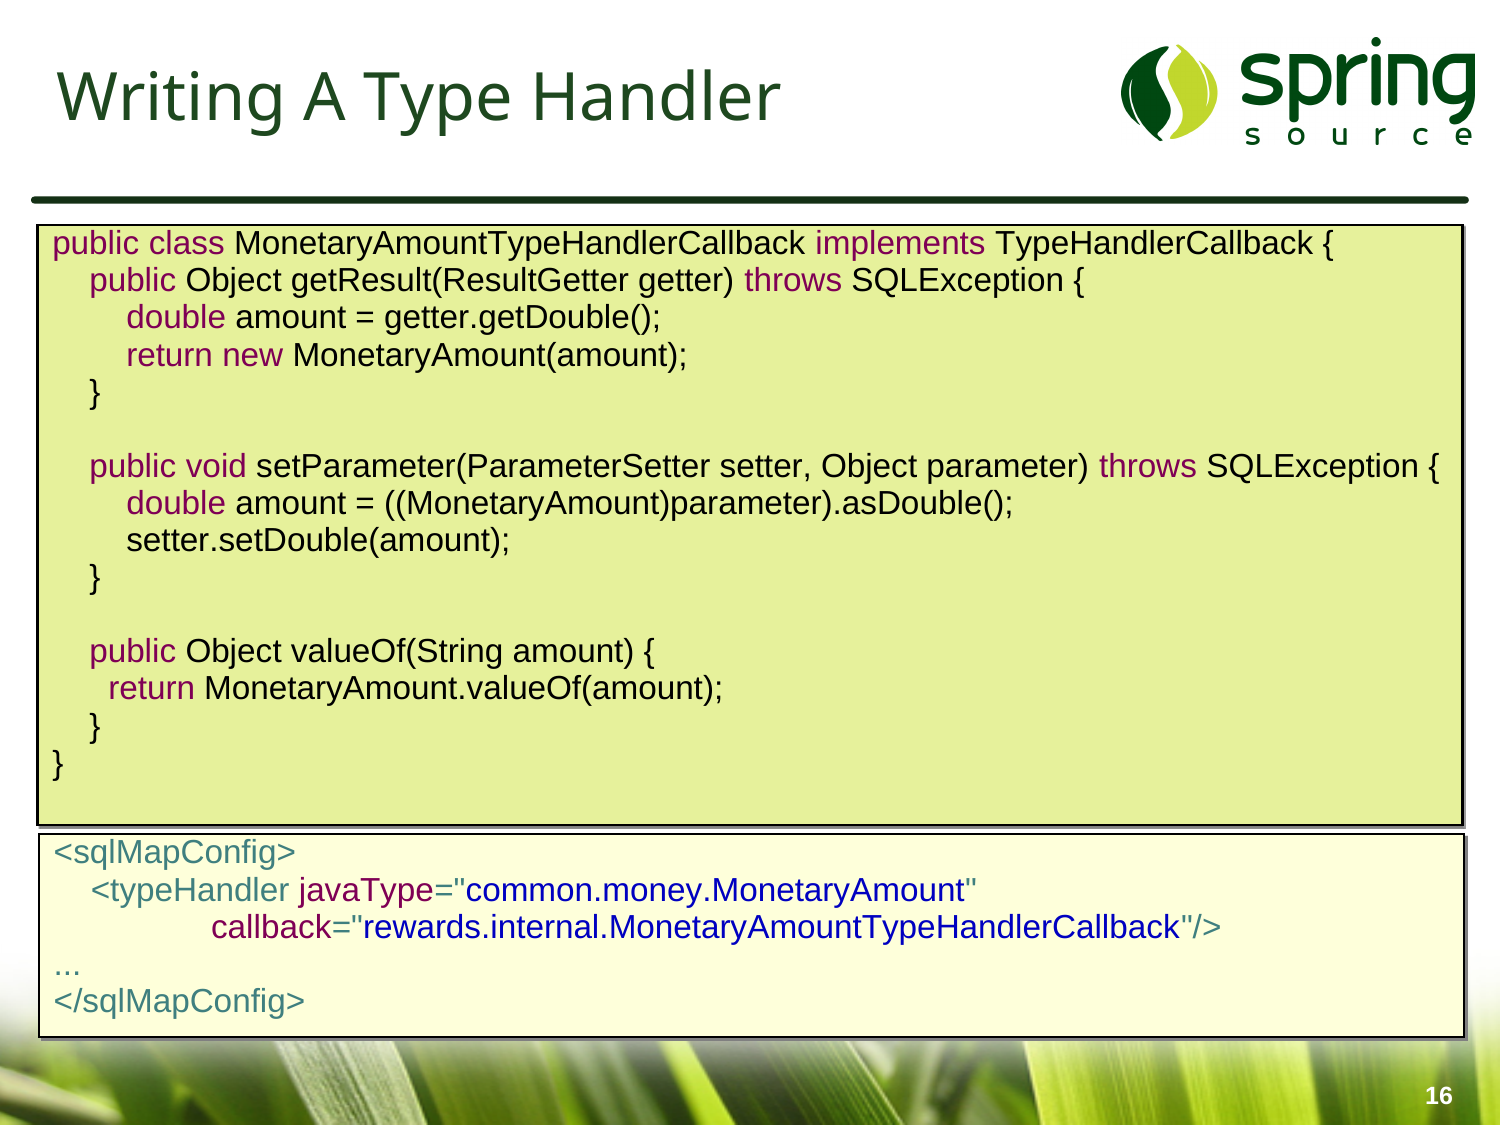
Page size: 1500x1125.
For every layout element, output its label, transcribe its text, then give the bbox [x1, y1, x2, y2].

picture [1121, 37, 1475, 145]
title Writing A Type Handler [56, 14, 1089, 176]
text_box public class MonetaryAmountTypeHandlerCallback implements TypeHandlerCallback { public Object getResult(ResultGetter getter) throws SQLException { double amount = getter.getDouble(); return new MonetaryAmount(amount); } public void setParameter(ParameterSetter setter, Object parameter) throws SQLException { double amount = ((MonetaryAmount)parameter).asDouble(); setter.setDouble(amount); } public Object valueOf(String amount) { return MonetaryAmount.valueOf(amount); } } [37, 224, 1463, 826]
text_box <sqlMapConfig> <typeHandler javaType="common.money.MonetaryAmount" callback="rewards.internal.MonetaryAmountTypeHandlerCallback"/> ... </sqlMapConfig> [39, 834, 1465, 1038]
picture [0, 944, 1500, 1125]
